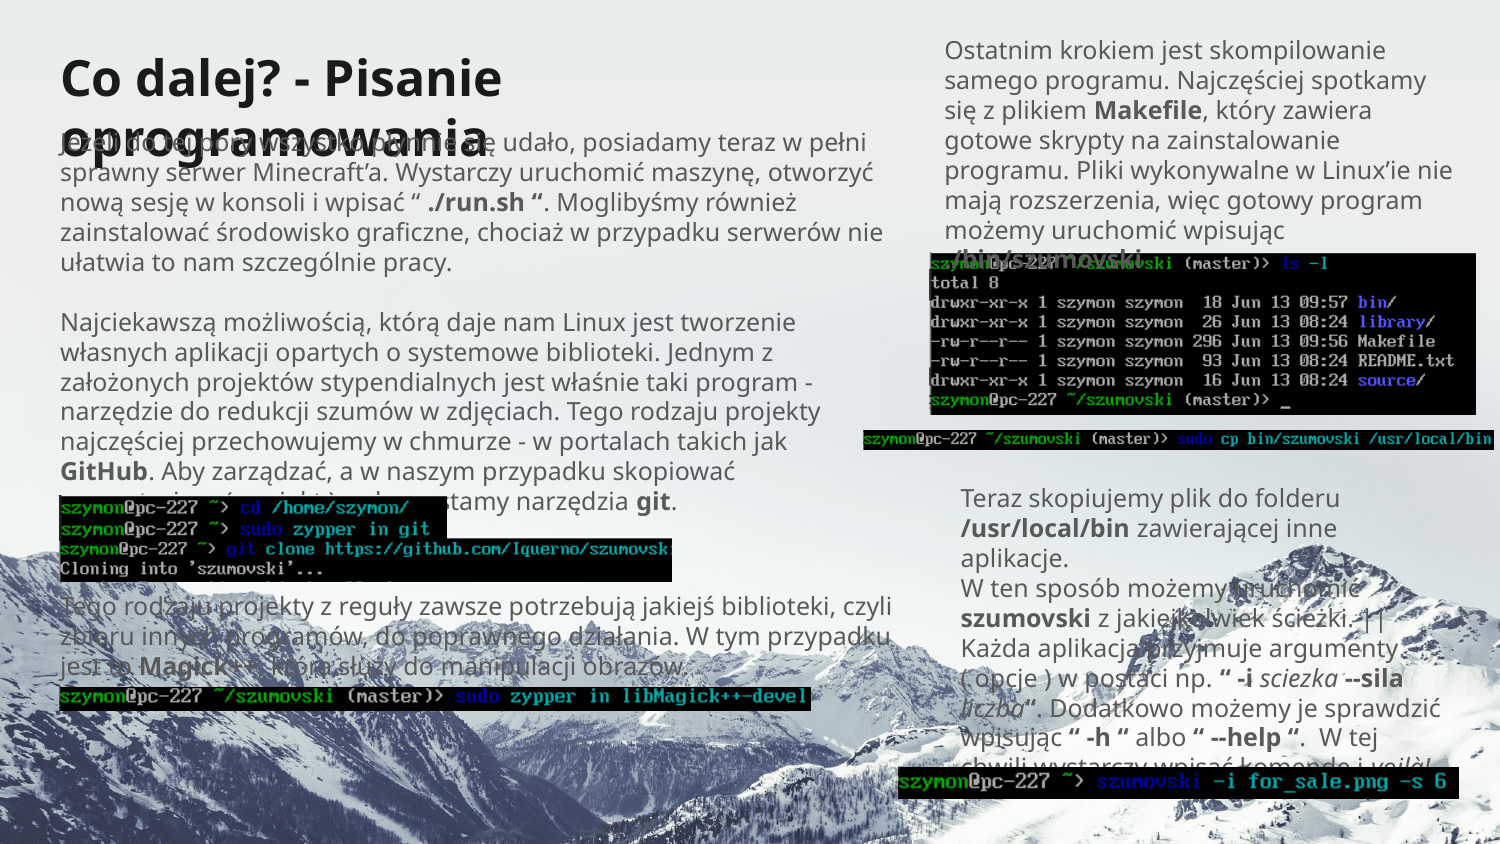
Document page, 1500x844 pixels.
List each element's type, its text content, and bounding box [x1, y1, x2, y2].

picture [0, 80, 1500, 799]
text_box Tego rodzaju projekty z reguły zawsze potrzebują jakiejś biblioteki, czyli zbioru innych programów, do poprawnego działania. W tym przypadku jest to Magick++, która służy do manipulacji obrazów. [45, 575, 945, 696]
text_box Ostatnim krokiem jest skompilowanie samego programu. Najczęściej spotkamy się z plikiem Makefile, który zawiera gotowe skrypty na zainstalowanie programu. Pliki wykonywalne w Linux’ie nie mają rozszerzenia, więc gotowy program możemy uruchomić wpisując ./bin/szumovski [929, 19, 1473, 290]
text_box Teraz skopiujemy plik do folderu /usr/local/bin zawierającej inne aplikacje. W ten sposób możemy uruchomić szumovski z jakiejkolwiek ścieżki. || Każda aplikacja przyjmuje argumenty ( opcje ) w postaci np. “ -i sciezka --sila liczba“. Dodatkowo możemy je sprawdzić wpisując “ -h “ albo “ --help “. W tej chwili wystarczy wpisać komendę i voilà! [945, 467, 1467, 797]
title Co dalej? - Pisanie oprogramowania [45, 31, 903, 111]
text_box Jeżeli do tej pory wszystko płynnie się udało, posiadamy teraz w pełni sprawny serwer Minecraft’a. Wystarczy uruchomić maszynę, otworzyć nową sesję w konsoli i wpisać “ ./run.sh “. Moglibyśmy również zainstalować środowisko graficzne, chociaż w przypadku serwerów nie ułatwia to nam szczególnie pracy. Najciekawszą możliwością, którą daje nam Linux jest tworzenie własnych aplikacji opartych o systemowe biblioteki. Jednym z założonych projektów stypendialnych jest właśnie taki program - narzędzie do redukcji szumów w zdjęciach. Tego rodzaju projekty najczęściej przechowujemy w chmurze - w portalach takich jak GitHub. Aby zarządzać, a w naszym przypadku skopiować repozytorium ( projekt ) wykorzystamy narzędzia git. [45, 111, 903, 531]
